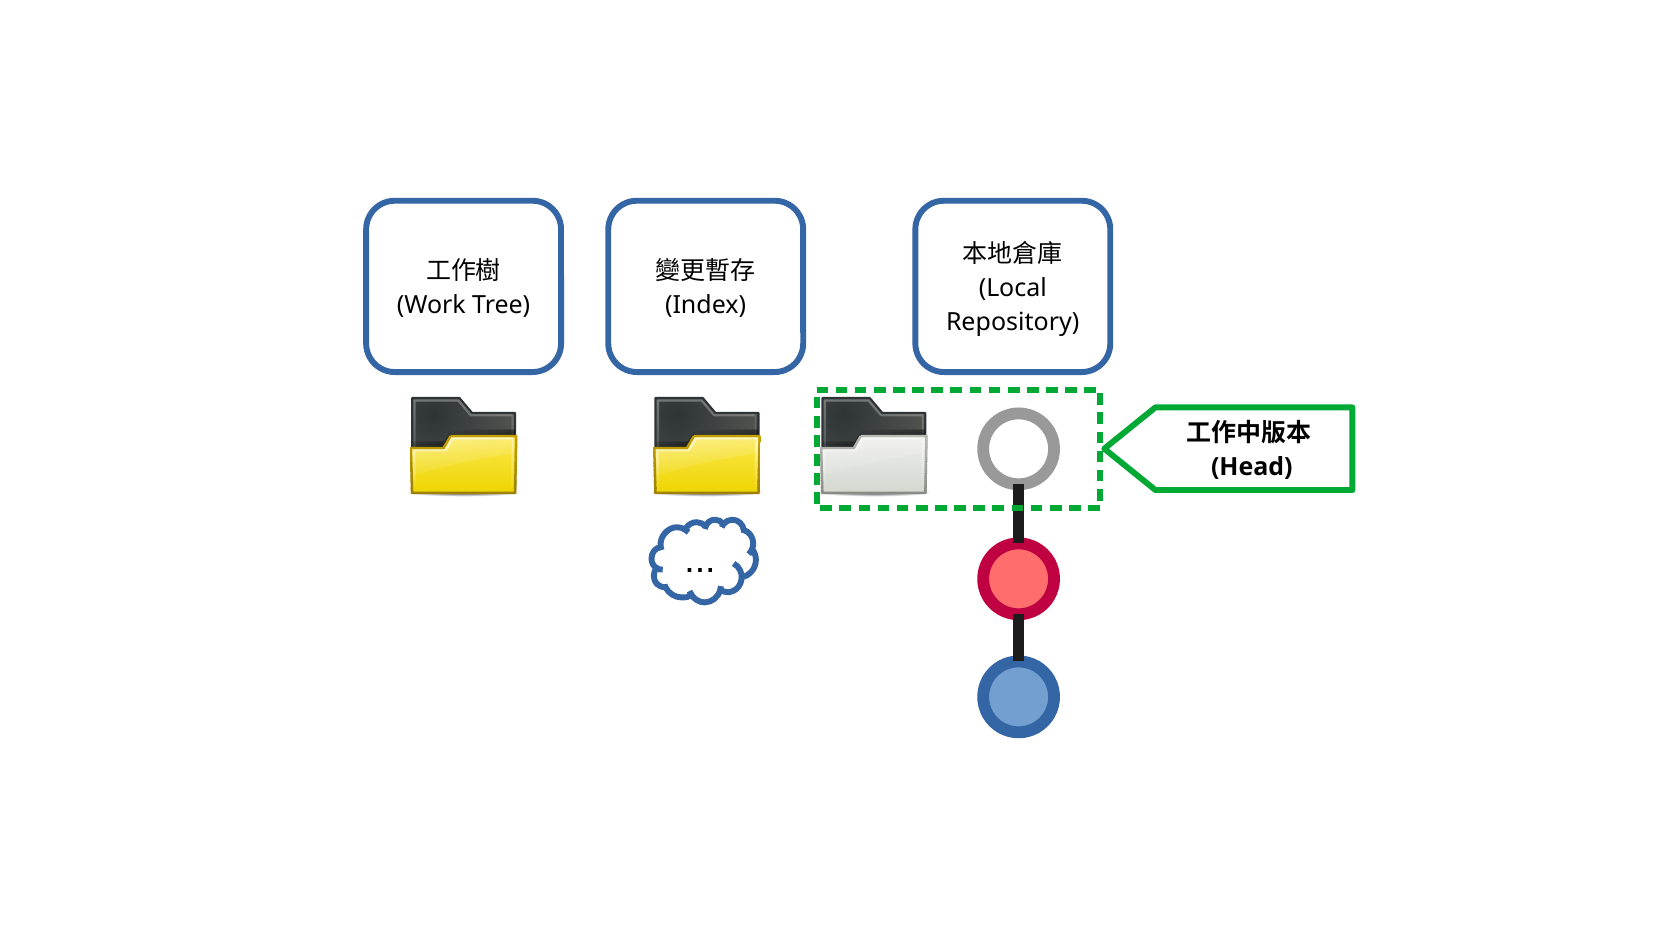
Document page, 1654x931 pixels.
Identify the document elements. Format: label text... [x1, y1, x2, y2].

text_box 變更暫存 (Index) [608, 200, 804, 373]
picture [649, 387, 765, 503]
text_box 工作樹 (Work Tree) [366, 200, 562, 373]
text_box [983, 543, 1055, 614]
text_box 工作中版本 (Head) [1169, 407, 1335, 491]
text_box ... [651, 519, 756, 603]
picture [816, 387, 932, 503]
text_box [983, 413, 1055, 484]
text_box [983, 661, 1055, 733]
picture [406, 387, 521, 503]
text_box 本地倉庫 (Local Repository) [915, 200, 1111, 373]
